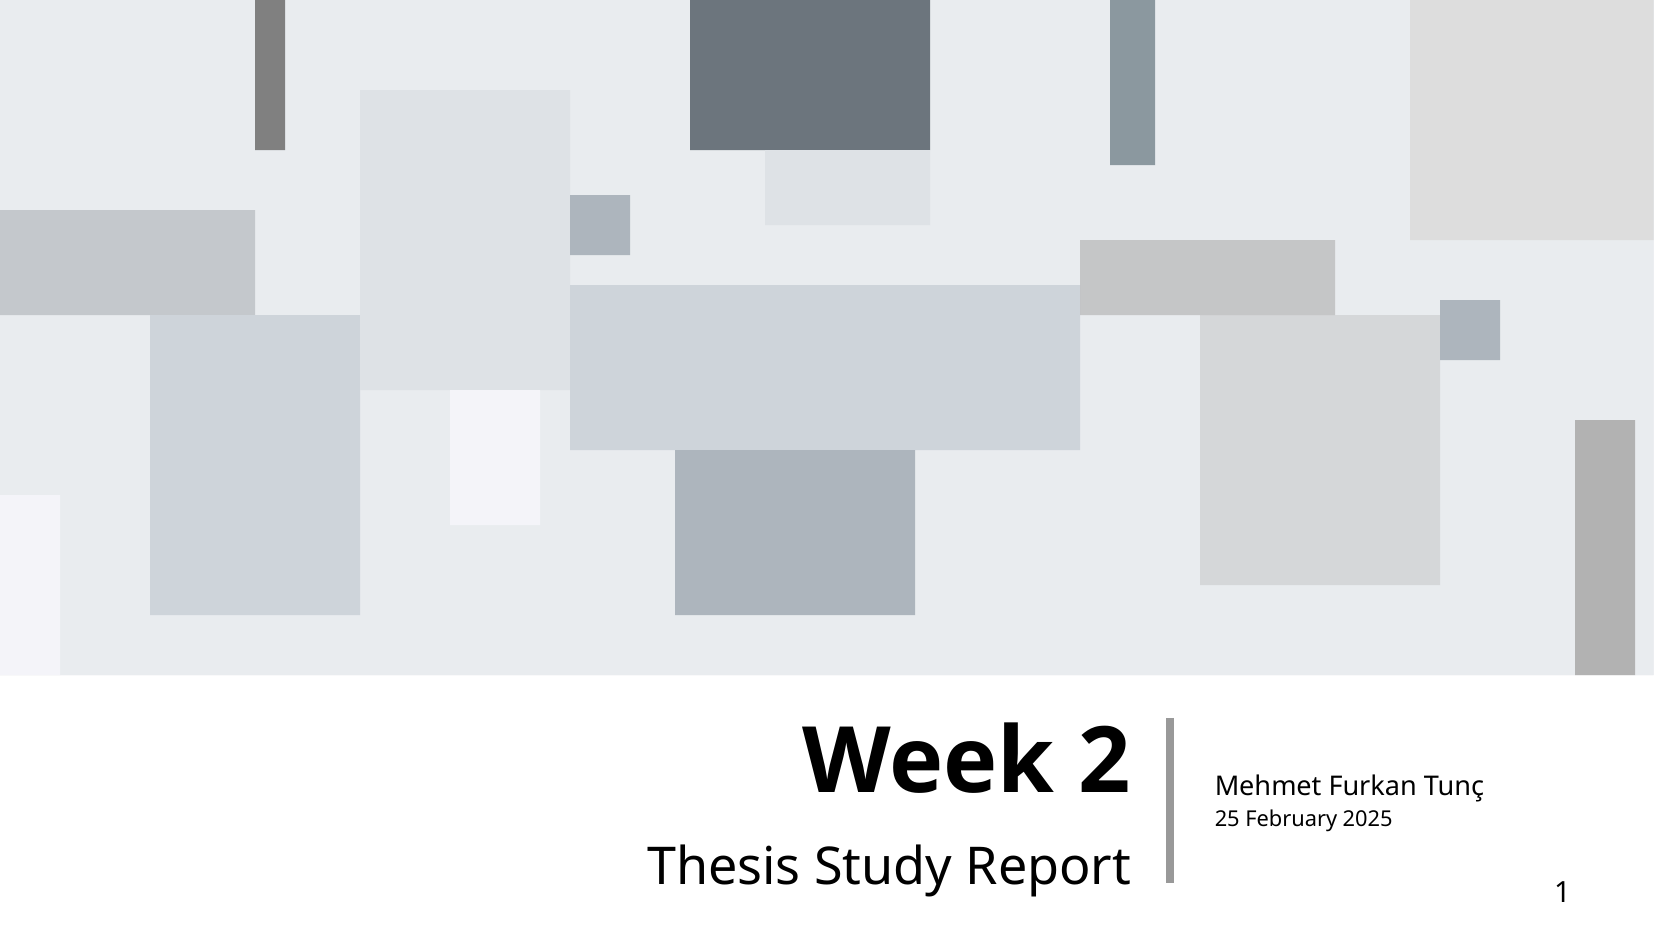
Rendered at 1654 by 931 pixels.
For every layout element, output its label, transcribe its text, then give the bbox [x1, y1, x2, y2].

subtitle Thesis Study Report [262, 829, 1132, 901]
title Week 2 [262, 693, 1132, 820]
text_box Mehmet Furkan Tunç 25 February 2025 [1200, 759, 1591, 841]
